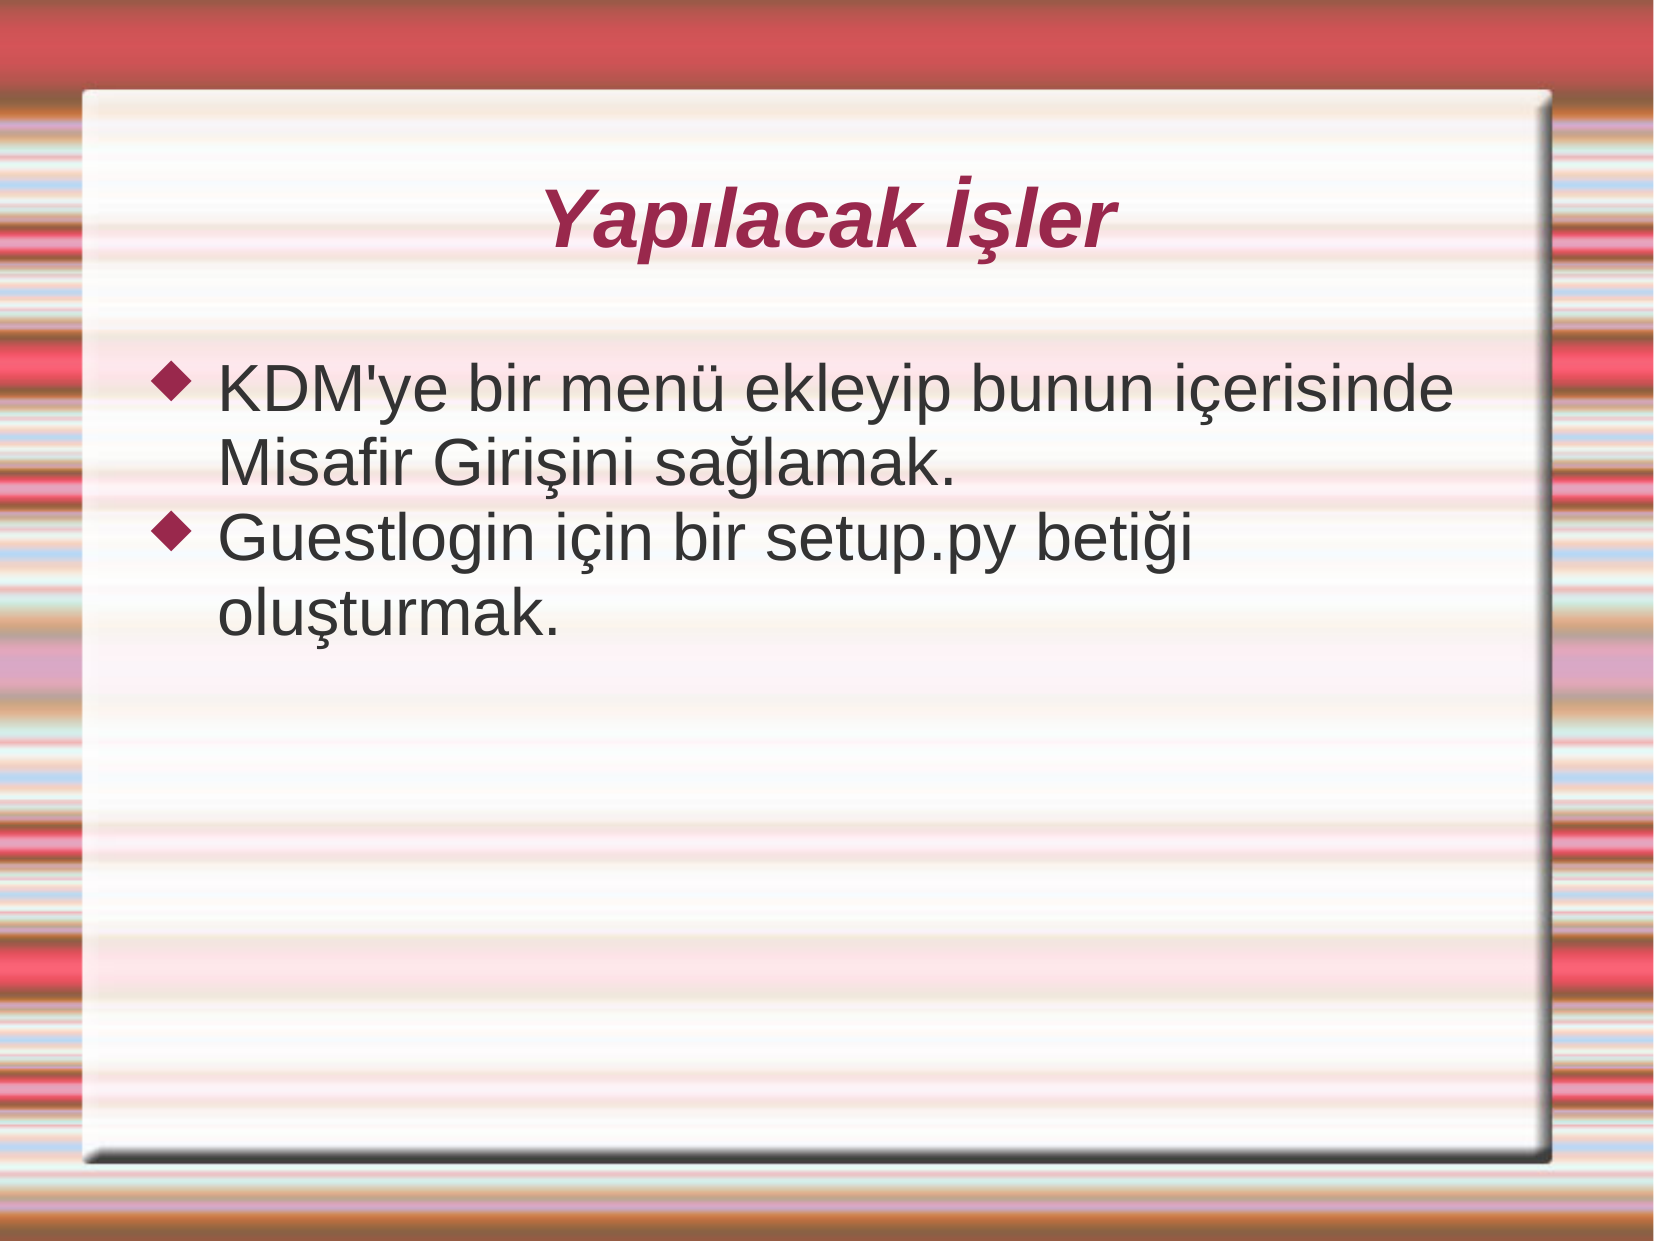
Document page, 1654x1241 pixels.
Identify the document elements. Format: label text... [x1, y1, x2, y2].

title Yapılacak İşler [121, 114, 1534, 322]
picture [0, 0, 1654, 1241]
list KDM'ye bir menü ekleyip bunun içerisinde Misafir Girişini sağlamak. Guestlogin için bir setup.py betiği oluşturmak. [134, 350, 1516, 1170]
